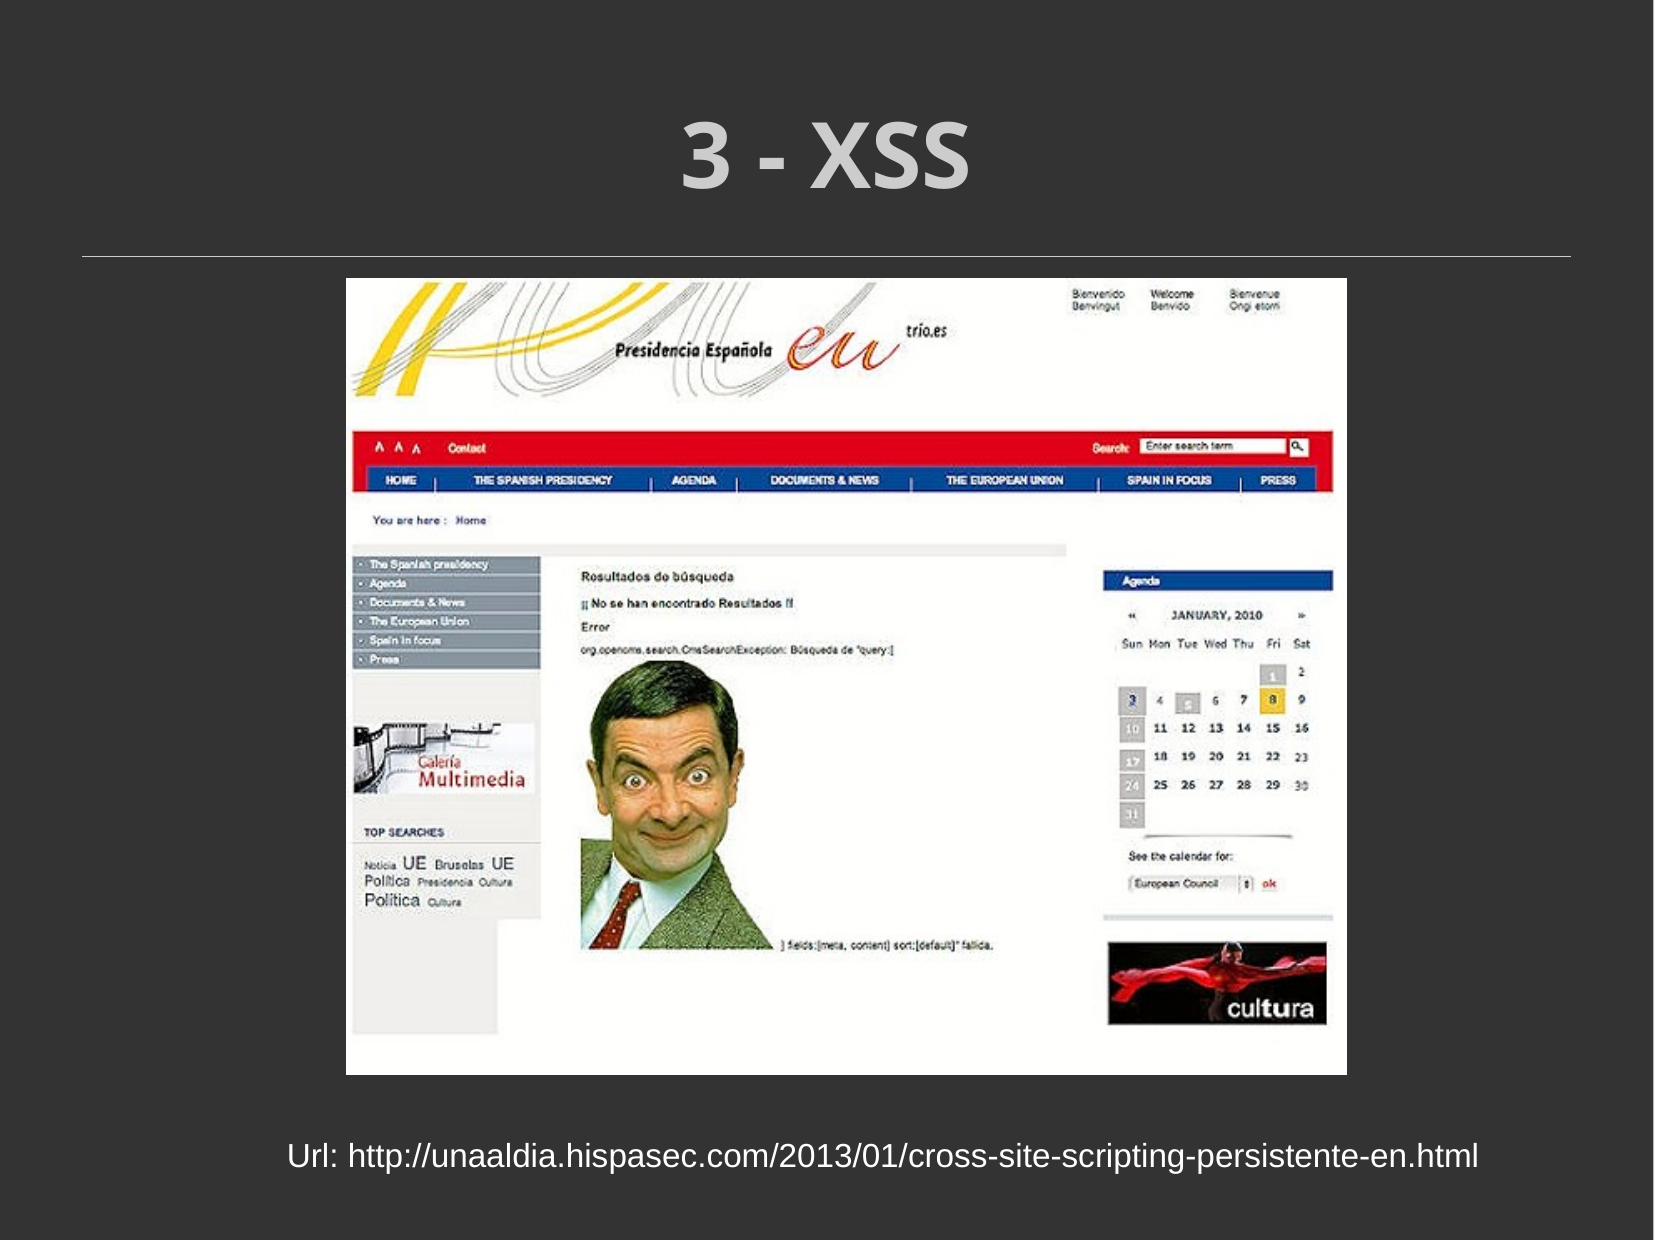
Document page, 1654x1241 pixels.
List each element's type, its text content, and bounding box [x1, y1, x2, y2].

text_box Url: http://unaaldia.hispasec.com/2013/01/cross-site-scripting-persistente-en.html [232, 1130, 1536, 1188]
picture [346, 278, 1347, 1075]
title 3 - XSS [82, 49, 1571, 257]
